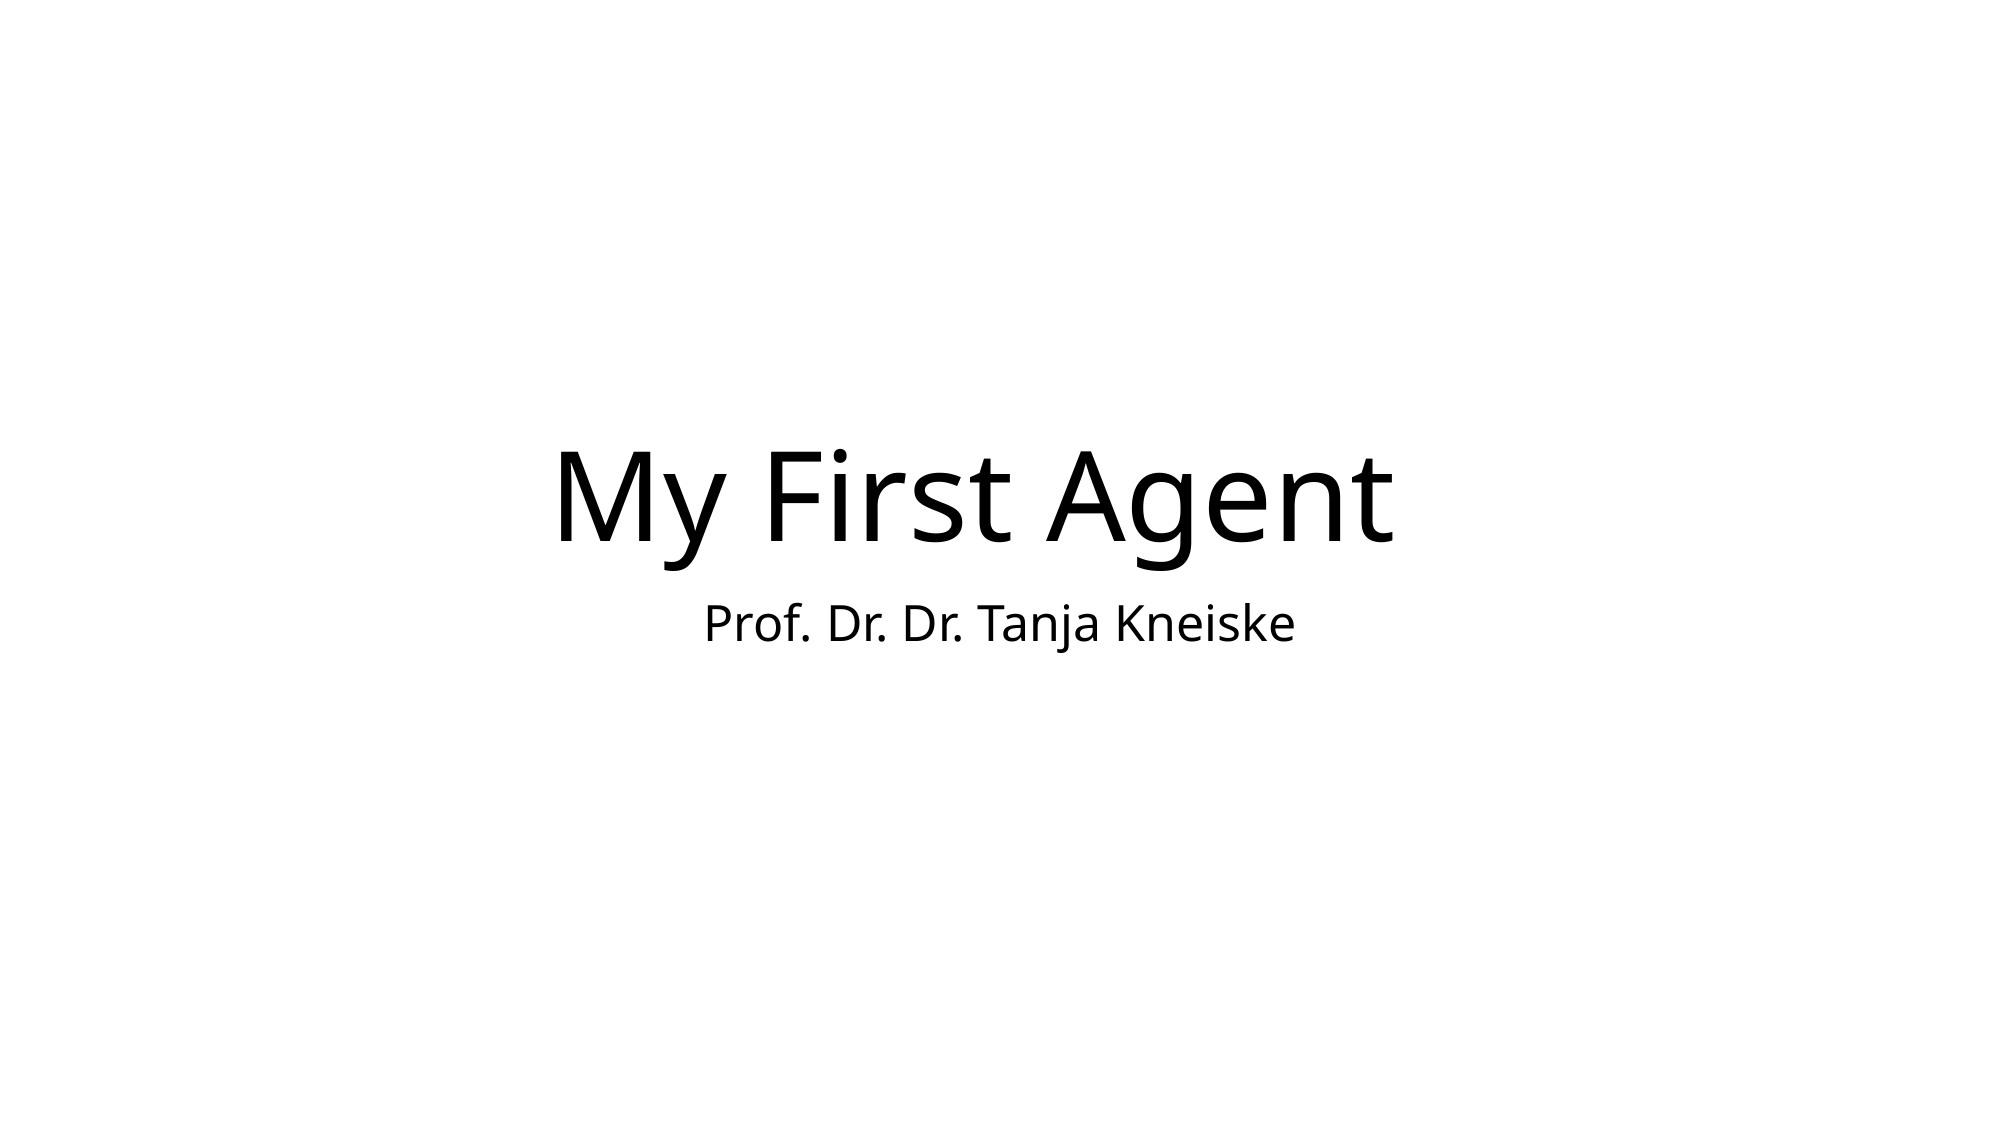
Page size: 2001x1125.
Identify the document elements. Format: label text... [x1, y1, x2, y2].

subtitle Prof. Dr. Dr. Tanja Kneiske [249, 590, 1750, 863]
title My First Agent [249, 184, 1750, 576]
